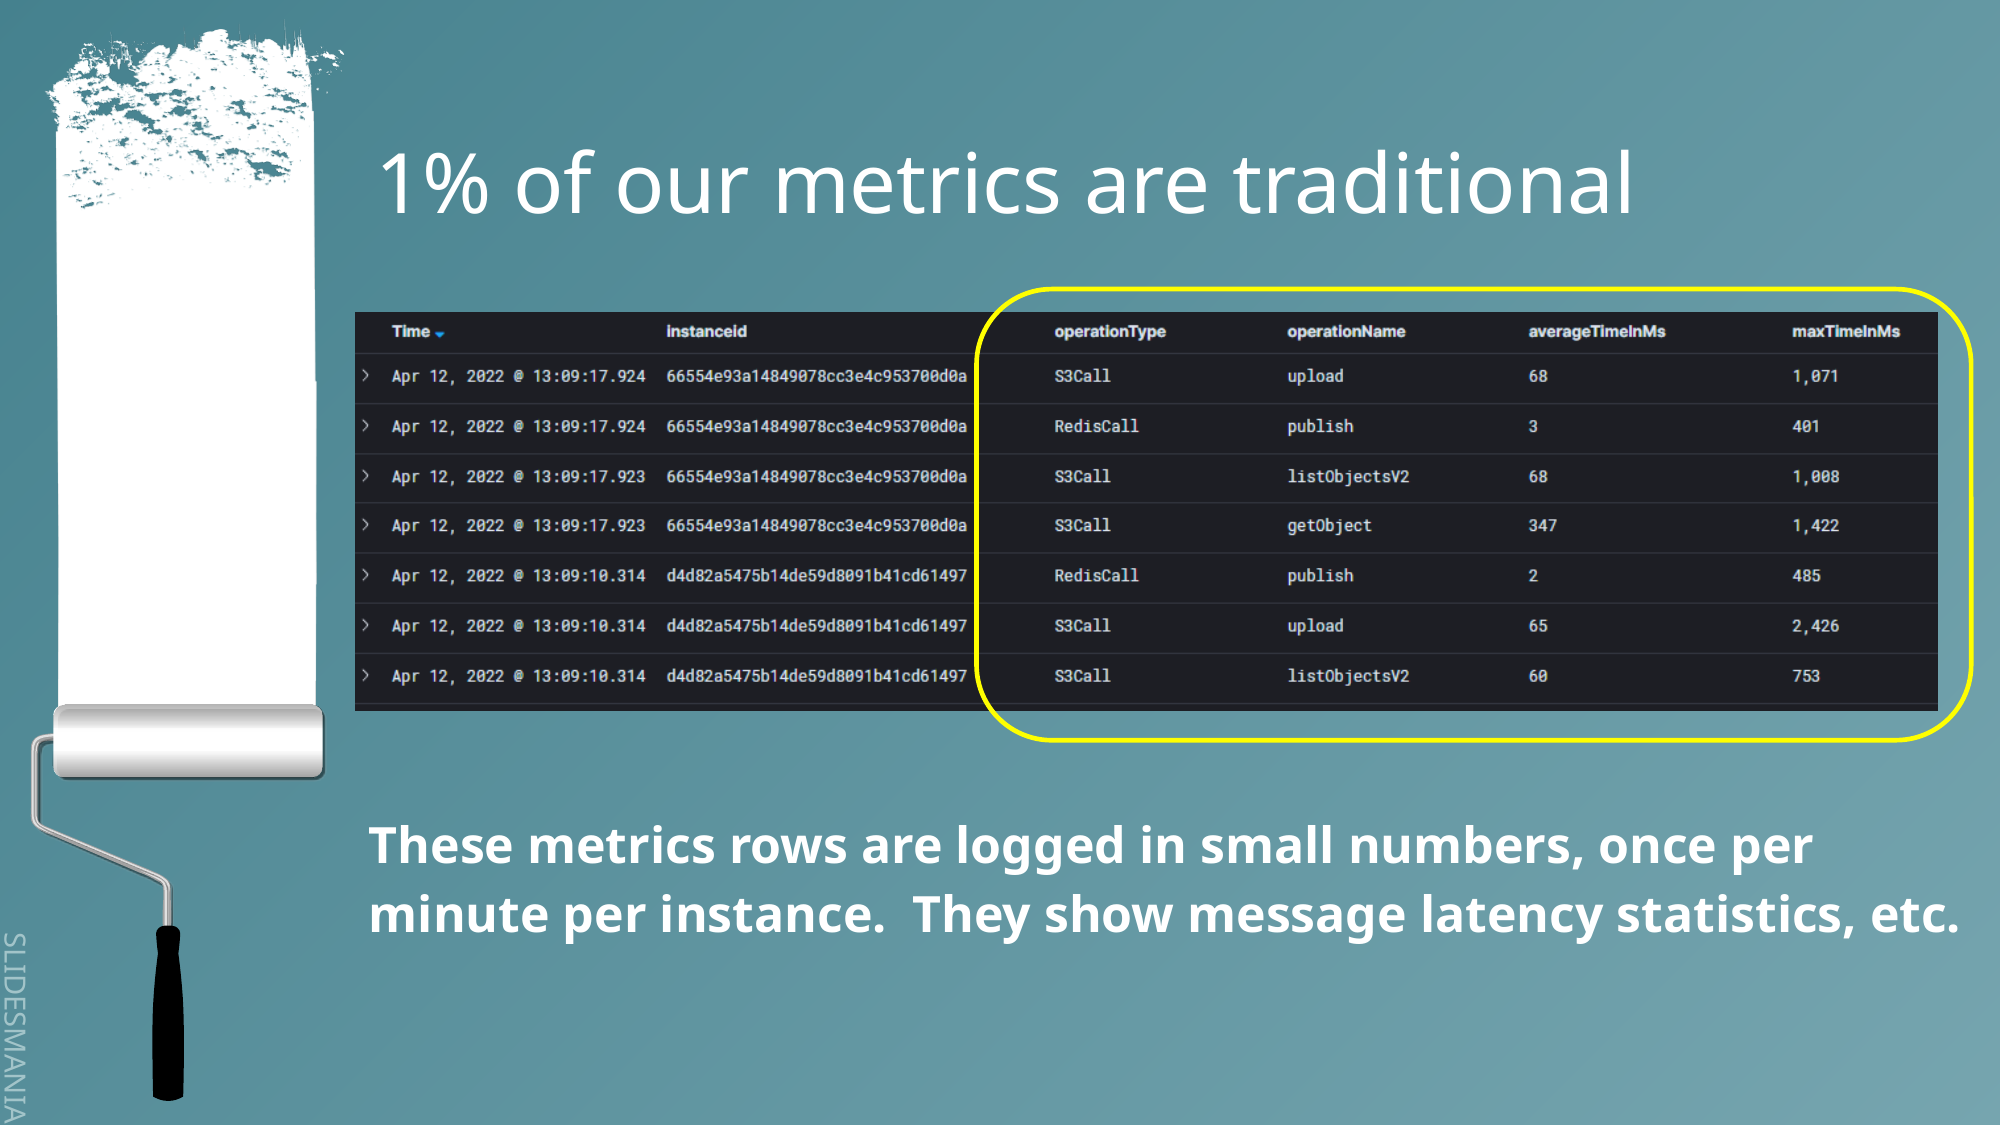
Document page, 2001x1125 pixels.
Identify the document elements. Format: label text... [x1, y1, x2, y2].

title 1% of our metrics are traditional [355, 109, 1899, 236]
picture [979, 312, 1938, 711]
list These metrics rows are logged in small numbers, once per minute per instance. They show message latency statistics, etc. [349, 784, 1999, 1008]
picture [44, 18, 345, 771]
picture [44, 741, 53, 771]
picture [355, 312, 993, 711]
